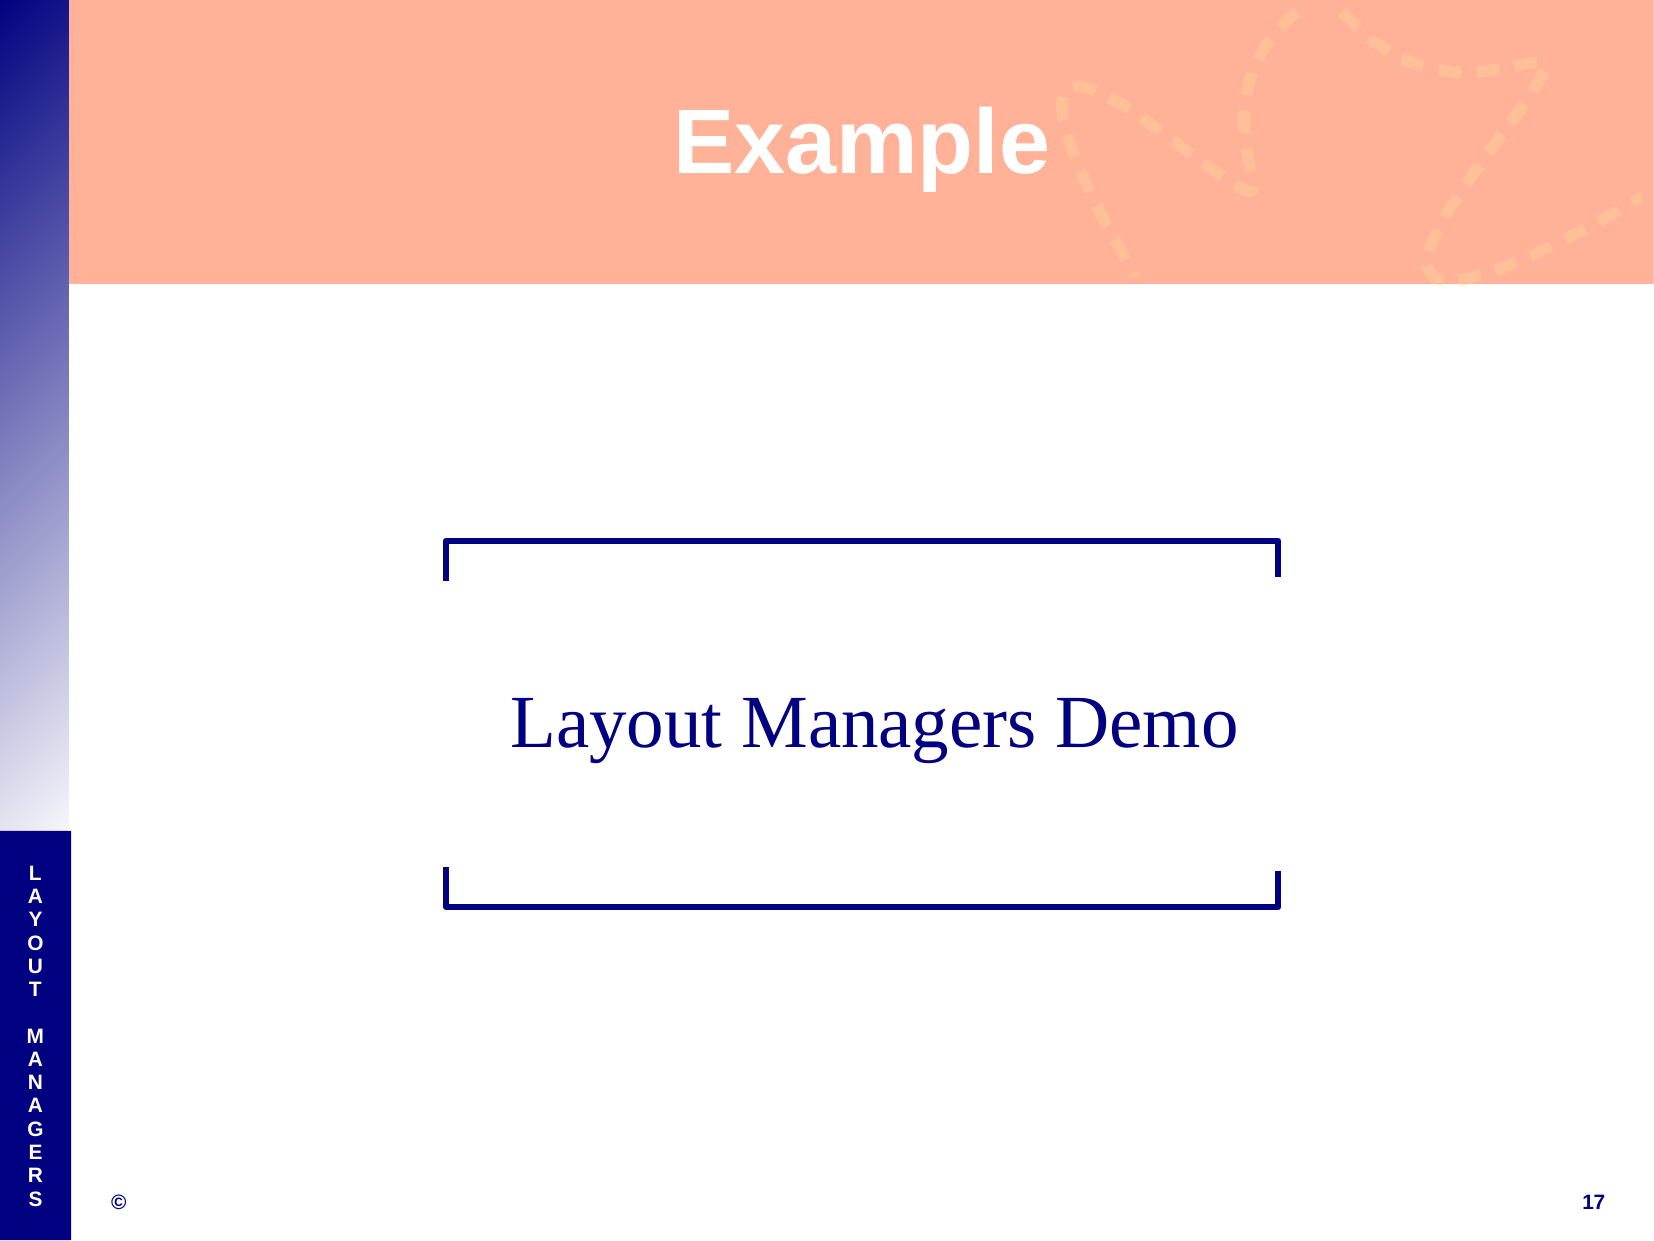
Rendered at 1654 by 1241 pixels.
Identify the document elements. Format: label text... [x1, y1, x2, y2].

text_box Layout Managers Demo [461, 513, 1263, 931]
text_box L A Y O U T M A N A G E R S [0, 831, 71, 1241]
title Example [70, 37, 1654, 246]
